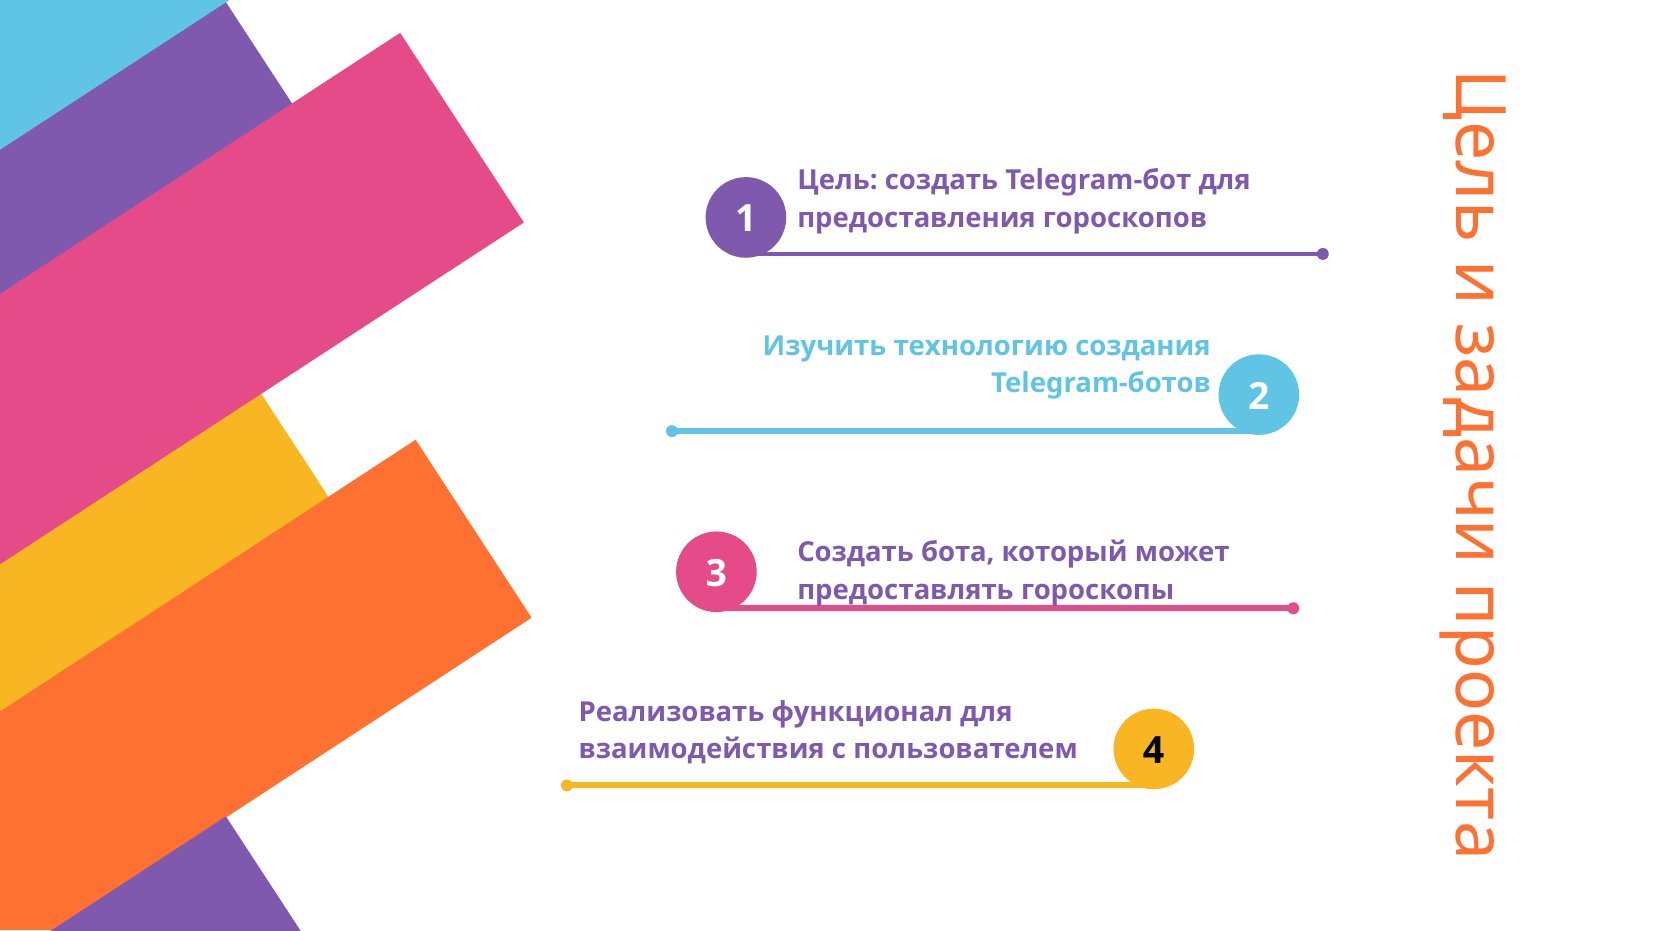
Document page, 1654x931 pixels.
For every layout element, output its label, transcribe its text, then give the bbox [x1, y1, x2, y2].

text_box 2 [1218, 354, 1300, 435]
text_box 1 [705, 177, 787, 258]
text_box 4 [1113, 708, 1195, 790]
subtitle Цель: создать Telegram-бот для предоставления гороскопов [797, 159, 1312, 237]
subtitle Создать бота, который может предоставлять гороскопы [797, 531, 1312, 609]
title Цель и задачи проекта [1391, 59, 1577, 872]
subtitle Реализовать функционал для взаимодействия с пользователем [578, 690, 1093, 768]
subtitle Изучить технологию создания Telegram-ботов [696, 324, 1211, 402]
text_box 3 [676, 531, 757, 613]
